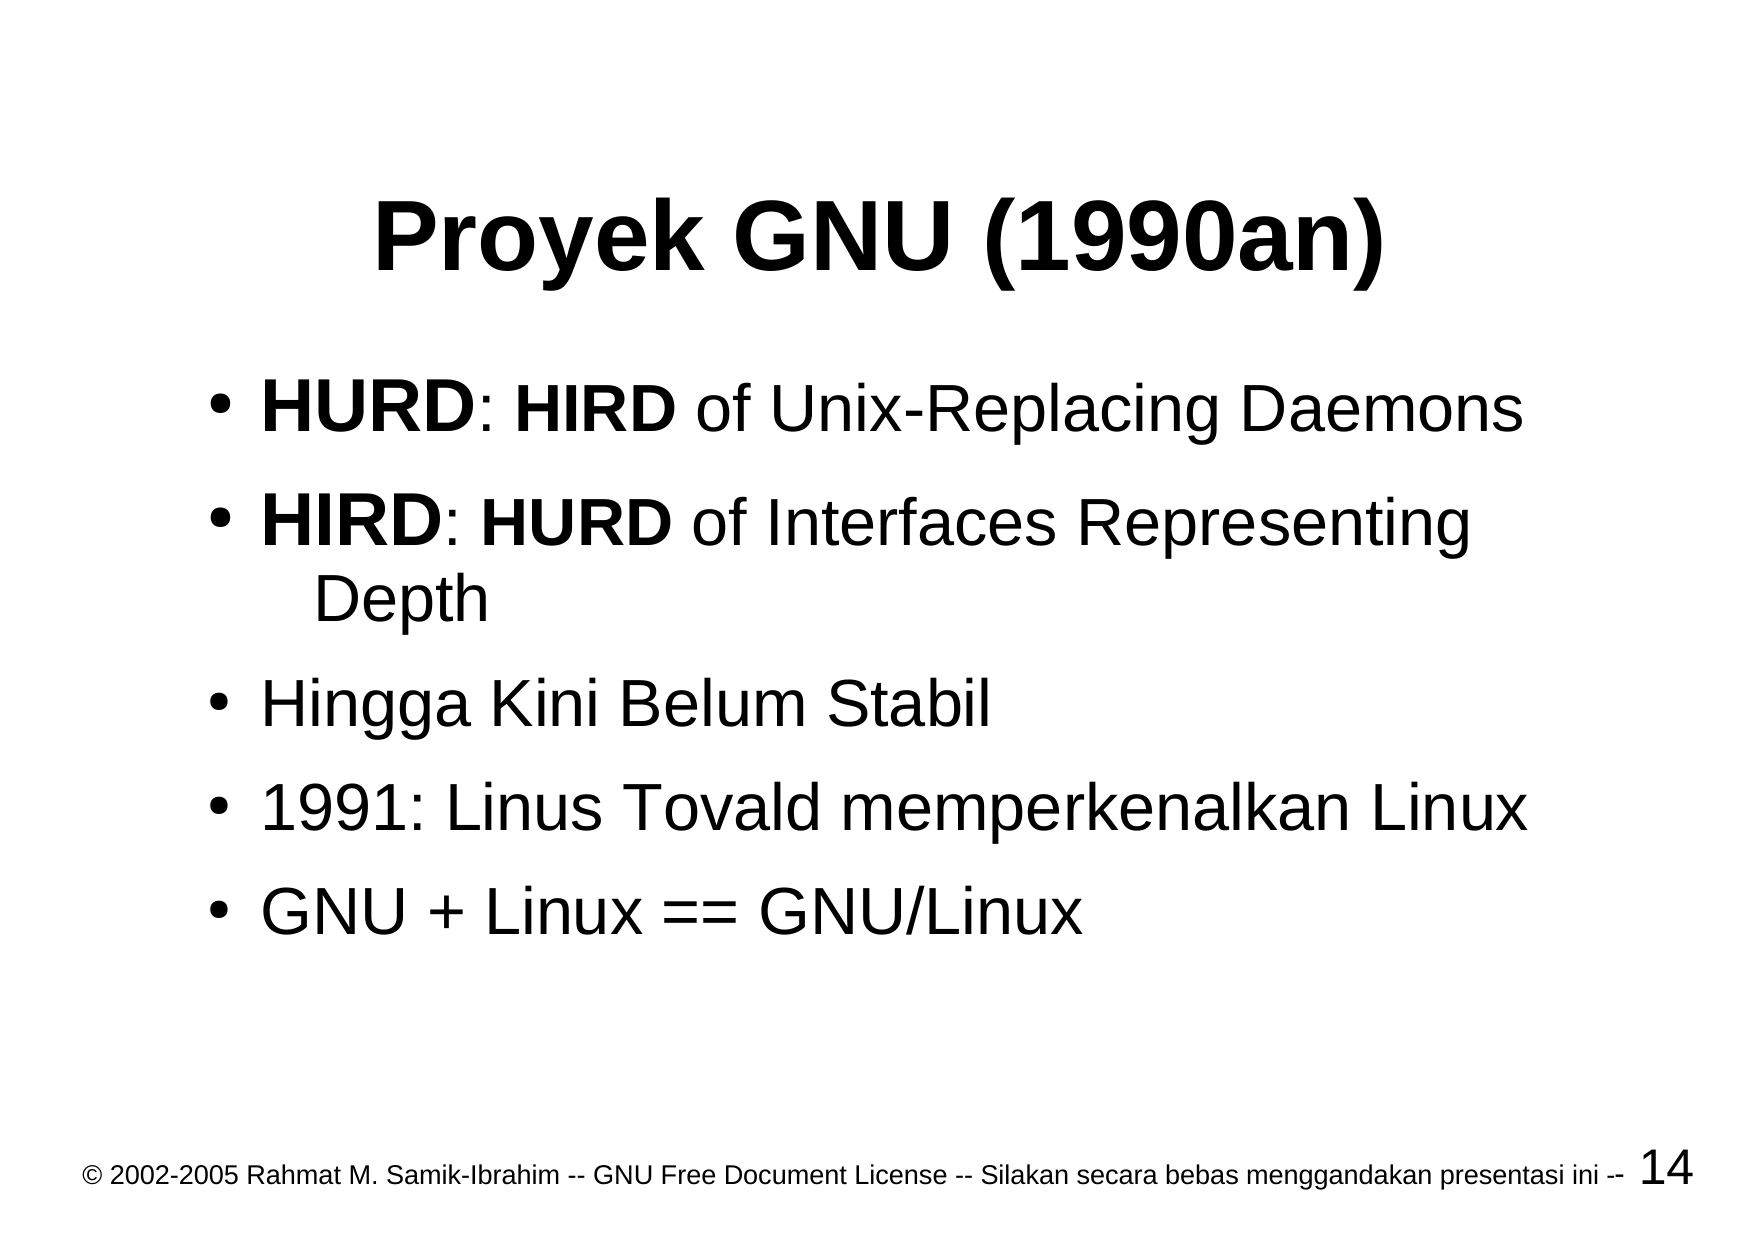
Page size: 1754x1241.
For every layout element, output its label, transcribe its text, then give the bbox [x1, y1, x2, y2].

title Proyek GNU (1990an) [171, 139, 1589, 332]
list HURD: HIRD of Unix-Replacing Daemons HIRD: HURD of Interfaces Representing Depth Hingga Kini Belum Stabil 1991: Linus Tovald memperkenalkan Linux GNU + Linux == GNU/Linux [171, 363, 1589, 1090]
